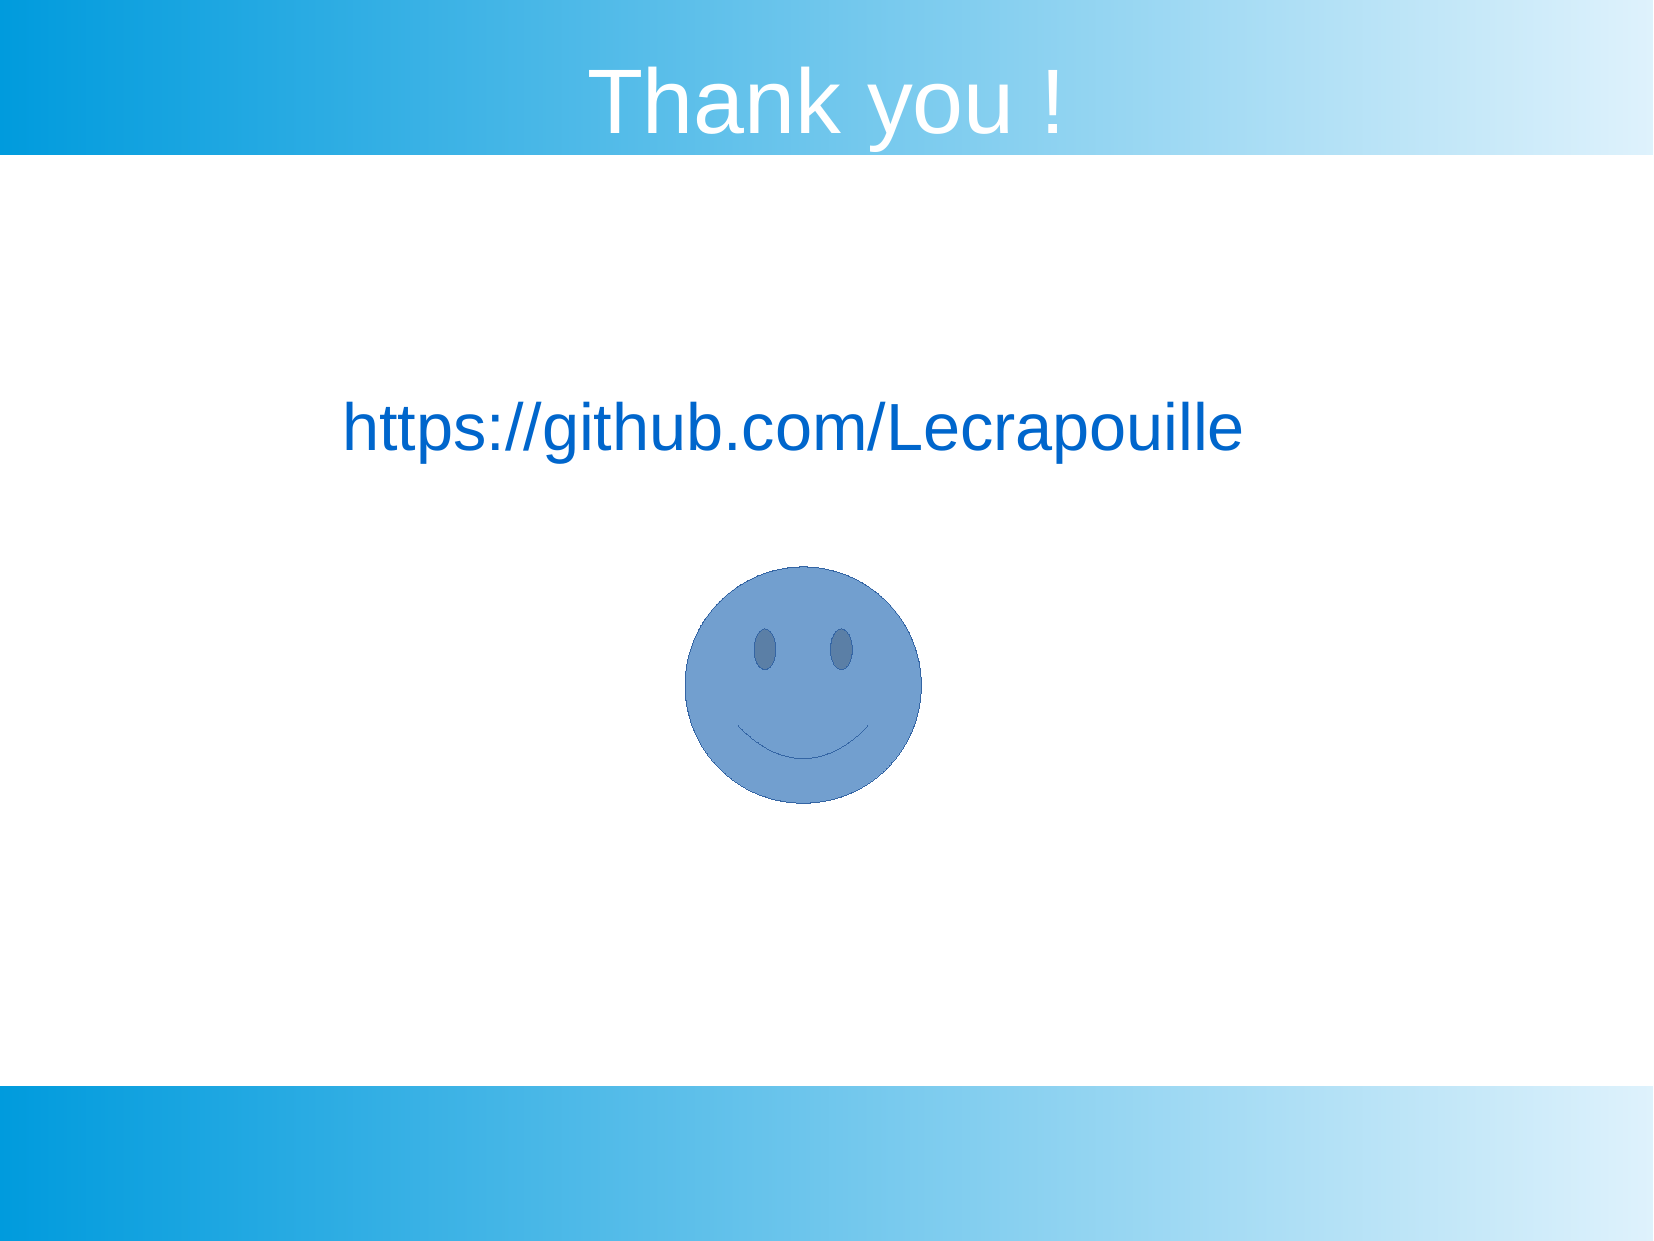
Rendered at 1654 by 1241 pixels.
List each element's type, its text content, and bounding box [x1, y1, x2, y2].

title Thank you ! [82, 49, 1571, 155]
list https://github.com/Lecrapouille [271, 389, 1312, 549]
text_box [685, 566, 922, 804]
